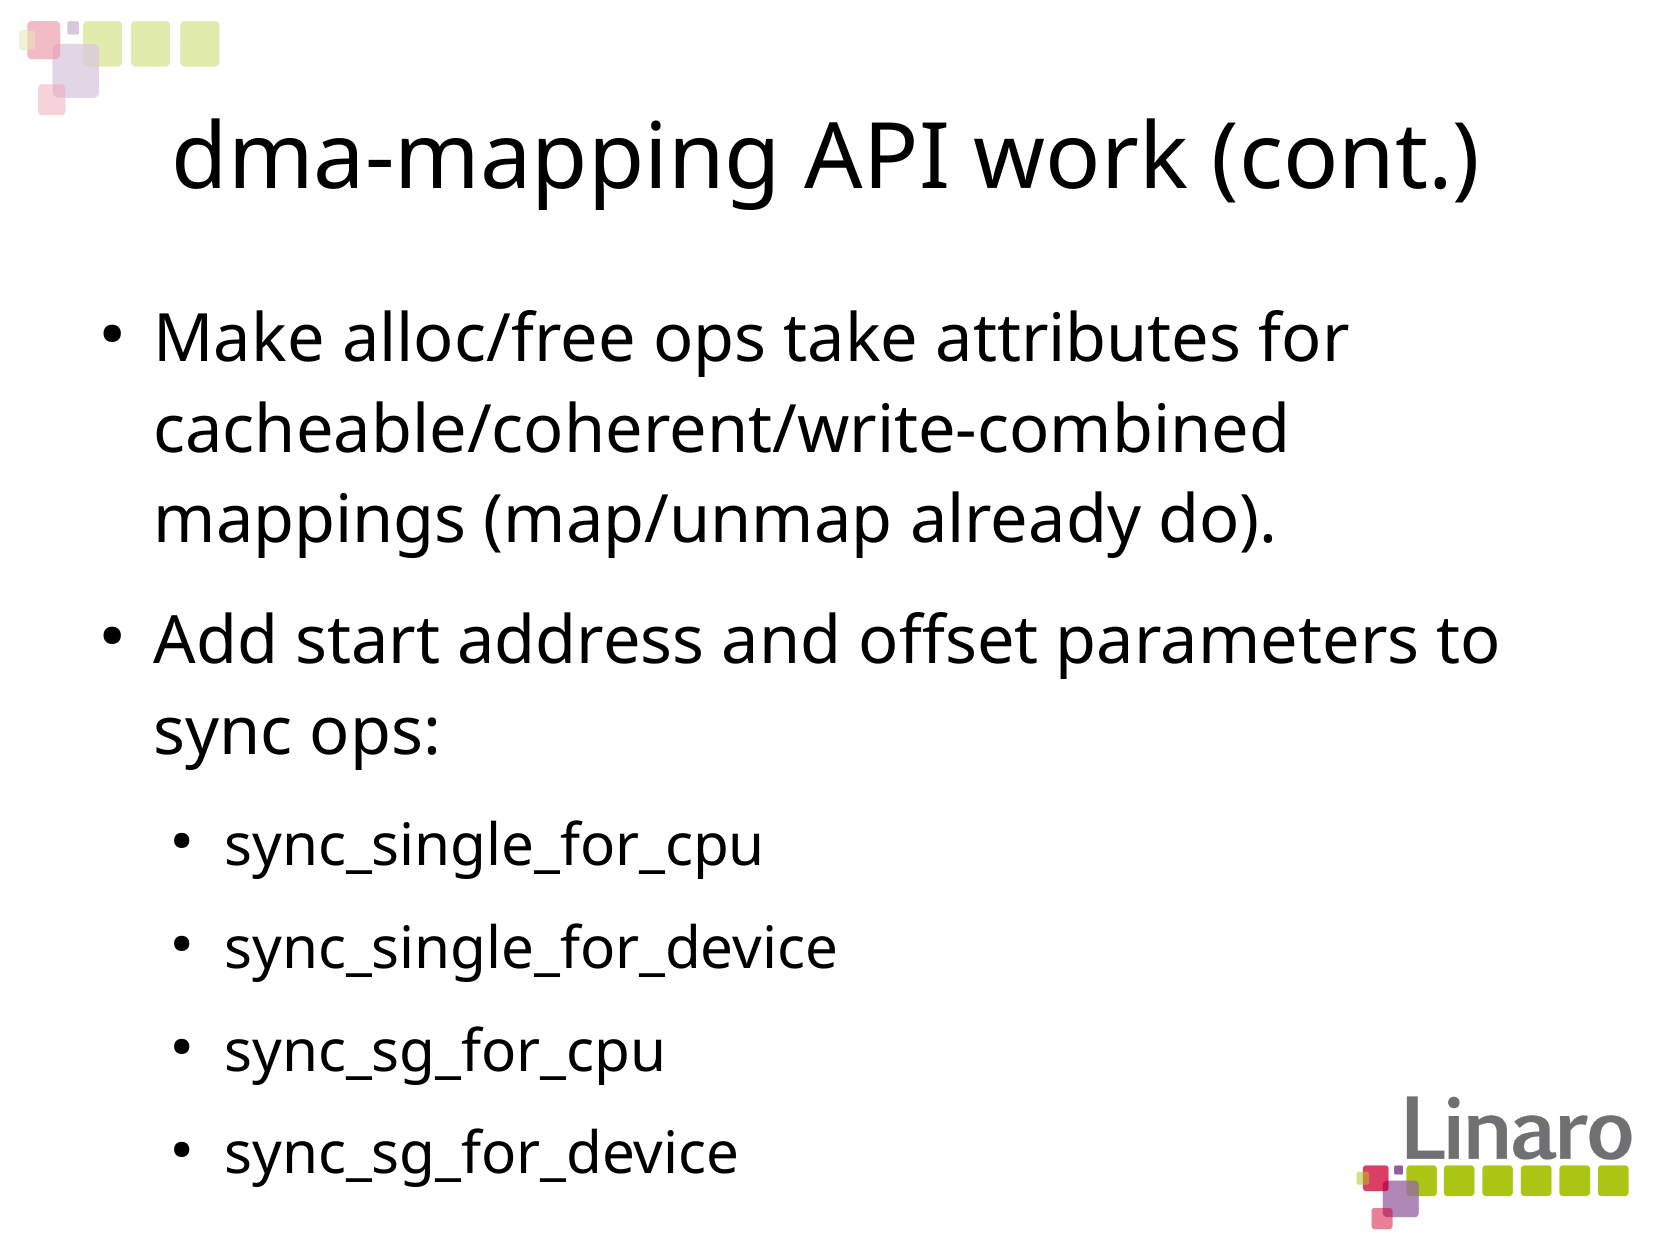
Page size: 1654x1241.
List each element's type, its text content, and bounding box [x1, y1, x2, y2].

picture [1343, 1087, 1644, 1238]
title dma-mapping API work (cont.) [82, 49, 1571, 257]
list Make alloc/free ops take attributes for cacheable/coherent/write-combined mappings (map/unmap already do). Add start address and offset parameters to sync ops: sync_single_for_cpu sync_single_for_device sync_sg_for_cpu sync_sg_for_device [82, 290, 1571, 1109]
